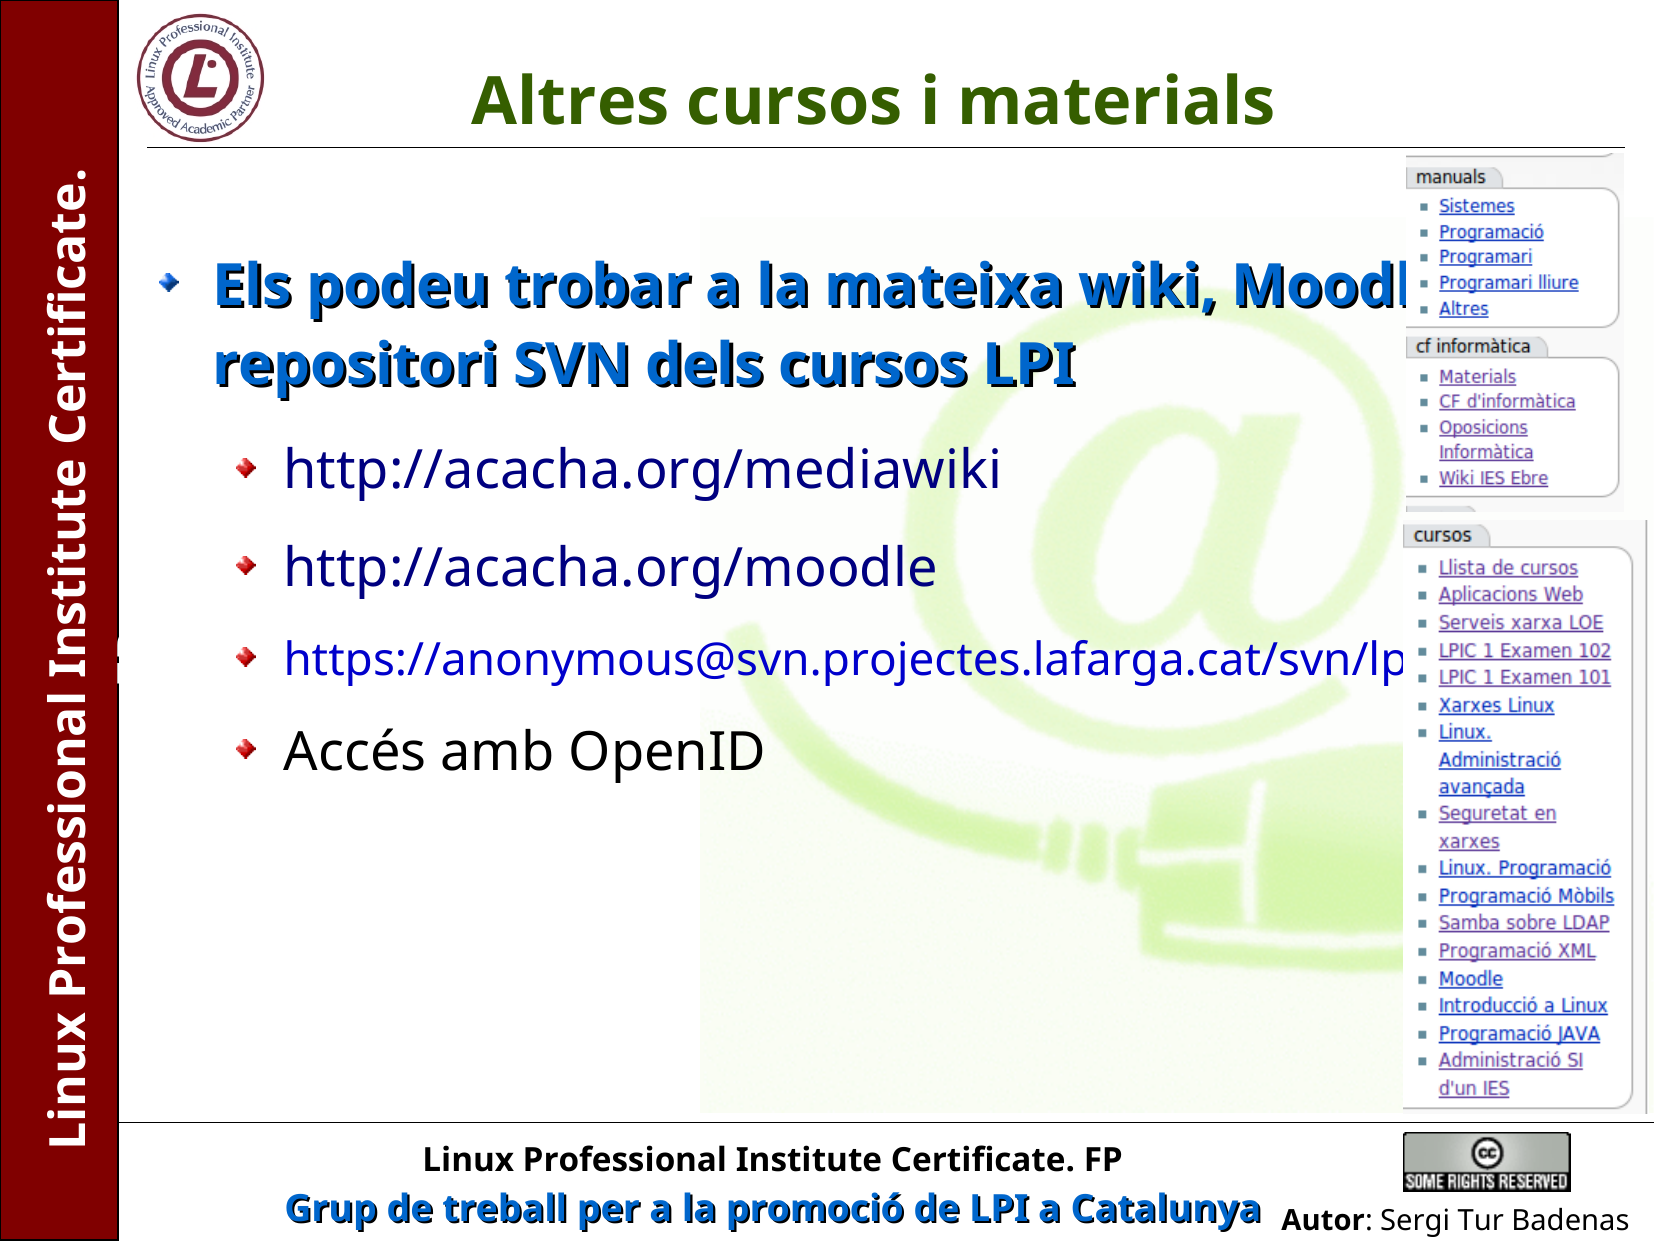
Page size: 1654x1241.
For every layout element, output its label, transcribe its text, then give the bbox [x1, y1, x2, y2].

picture [135, 12, 265, 55]
picture [1403, 1132, 1571, 1192]
picture [700, 153, 1654, 1114]
list Els podeu trobar a la mateixa wiki, Moodle i repositori SVN dels cursos LPI http://acacha.org/mediawiki http://acacha.org/moodle https://anonymous@svn.projectes.lafarga.cat/svn/lpi Accés amb OpenID [141, 242, 1630, 1078]
title Altres cursos i materials [129, 55, 1619, 142]
